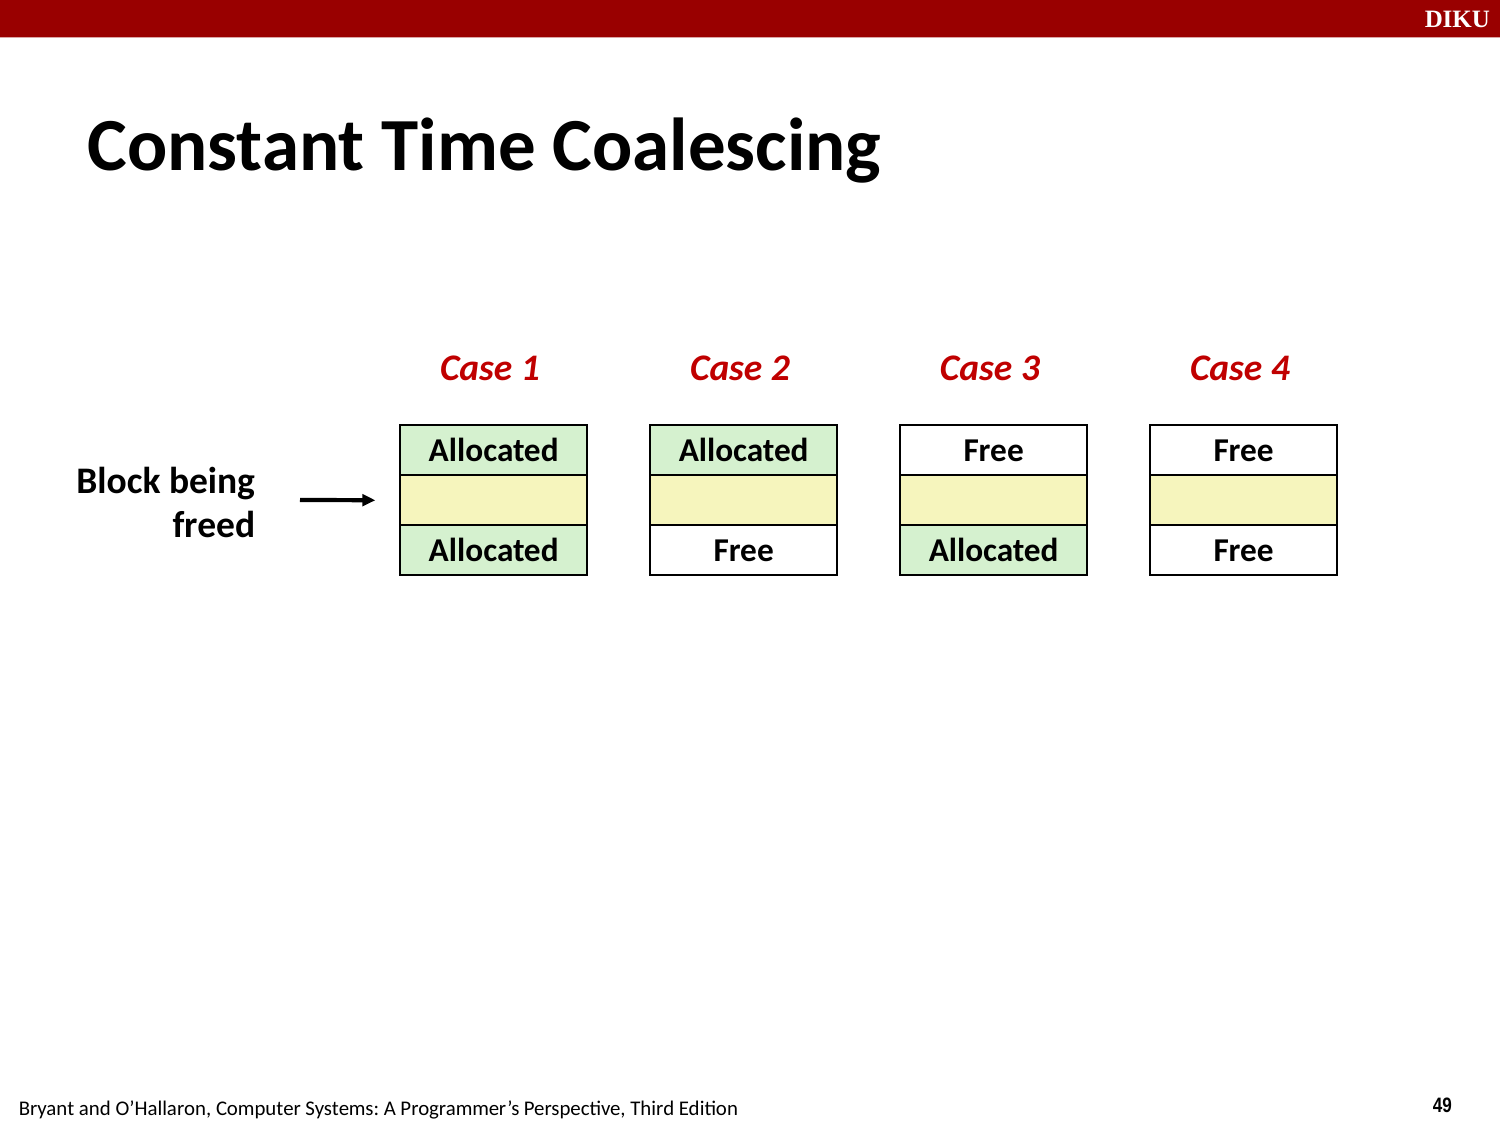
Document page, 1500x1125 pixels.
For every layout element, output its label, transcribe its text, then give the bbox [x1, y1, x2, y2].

text_box Free [1149, 424, 1338, 475]
text_box Allocated [399, 424, 588, 475]
text_box Allocated [649, 424, 838, 475]
text_box [899, 475, 1088, 524]
text_box Allocated [899, 524, 1088, 575]
text_box Allocated [399, 524, 588, 575]
text_box Case 2 [675, 337, 805, 398]
text_box Case 4 [1175, 337, 1305, 398]
text_box Case 3 [925, 337, 1055, 398]
text_box [1149, 475, 1338, 524]
text_box Free [1149, 524, 1338, 575]
text_box Case 1 [425, 337, 555, 398]
text_box [649, 475, 838, 524]
text_box Constant Time Coalescing [72, 93, 1225, 188]
text_box [399, 475, 588, 524]
text_box Block being freed [61, 451, 270, 556]
text_box Free [649, 524, 838, 575]
text_box Free [899, 424, 1088, 475]
